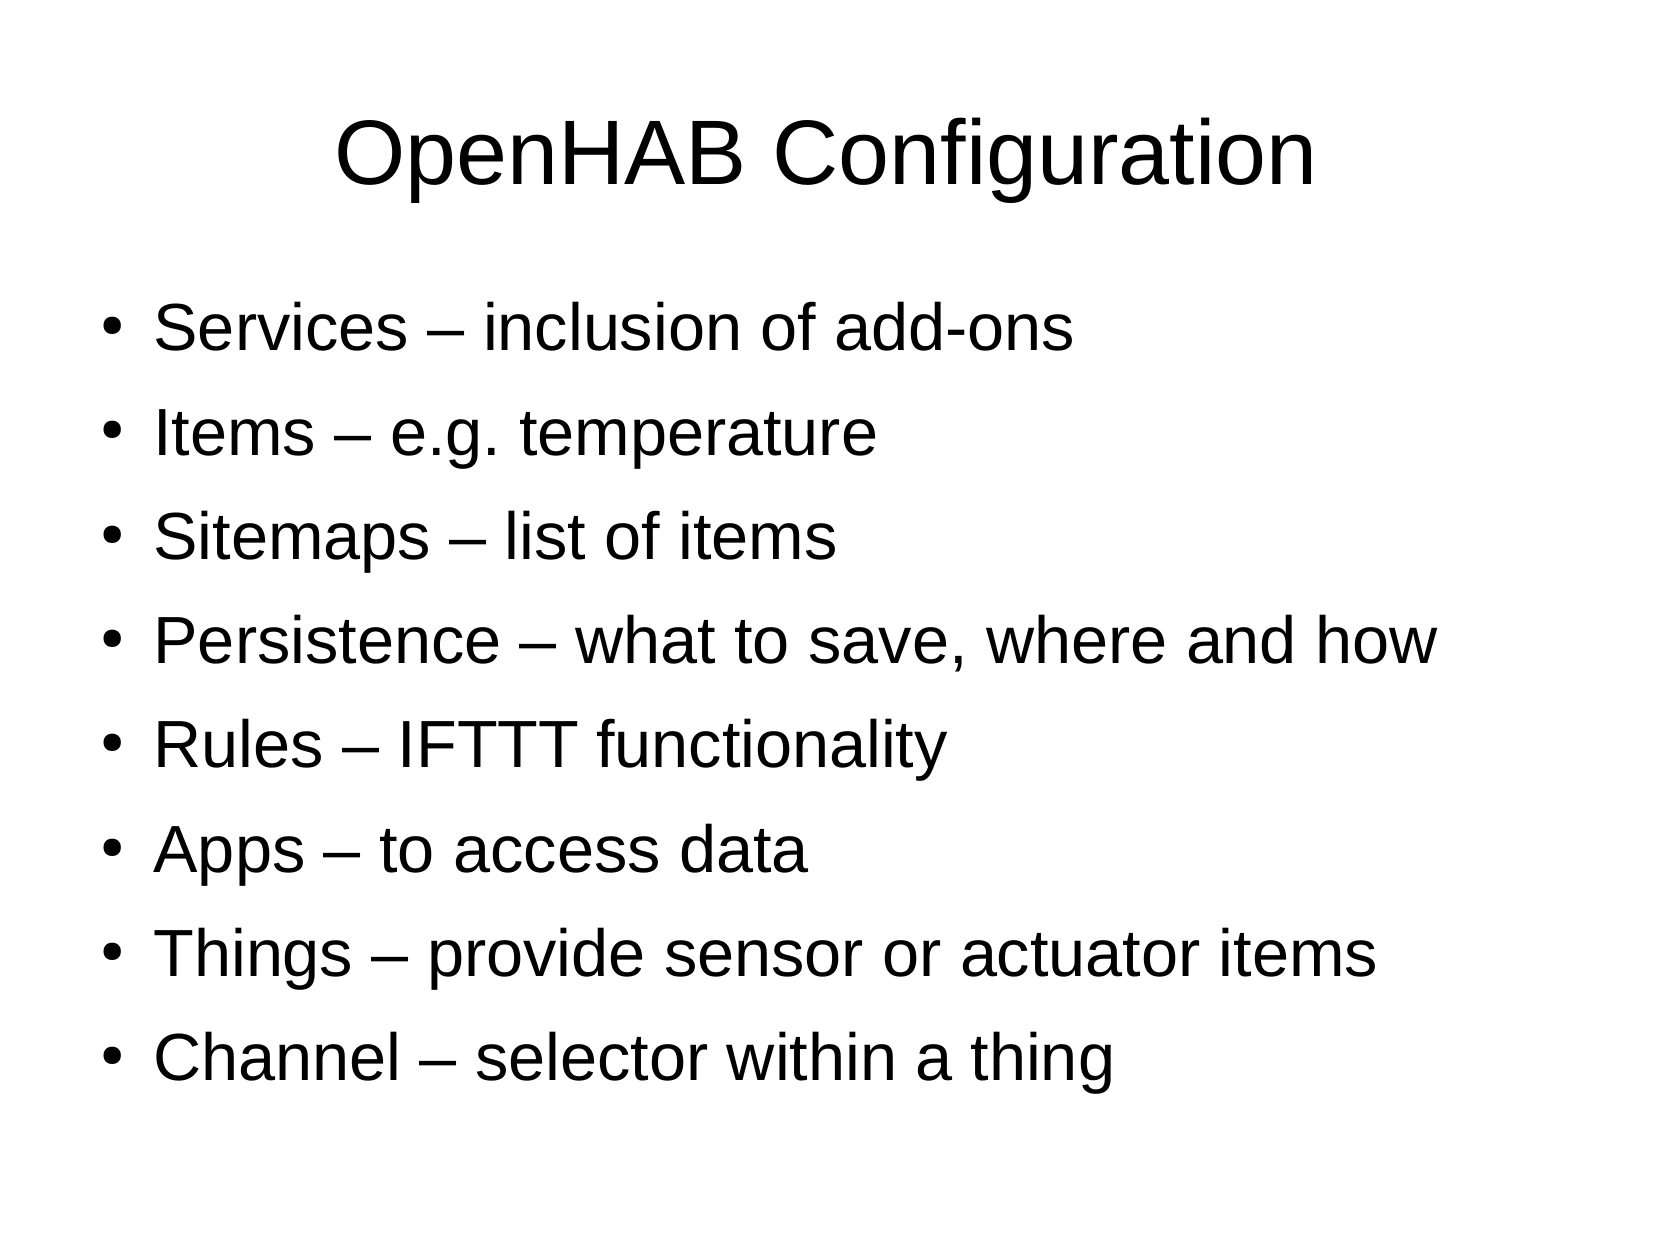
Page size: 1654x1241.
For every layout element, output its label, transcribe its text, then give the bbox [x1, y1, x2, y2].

title OpenHAB Configuration [82, 49, 1571, 257]
list Services – inclusion of add-ons Items – e.g. temperature Sitemaps – list of items Persistence – what to save, where and how Rules – IFTTT functionality Apps – to access data Things – provide sensor or actuator items Channel – selector within a thing [82, 290, 1571, 1010]
